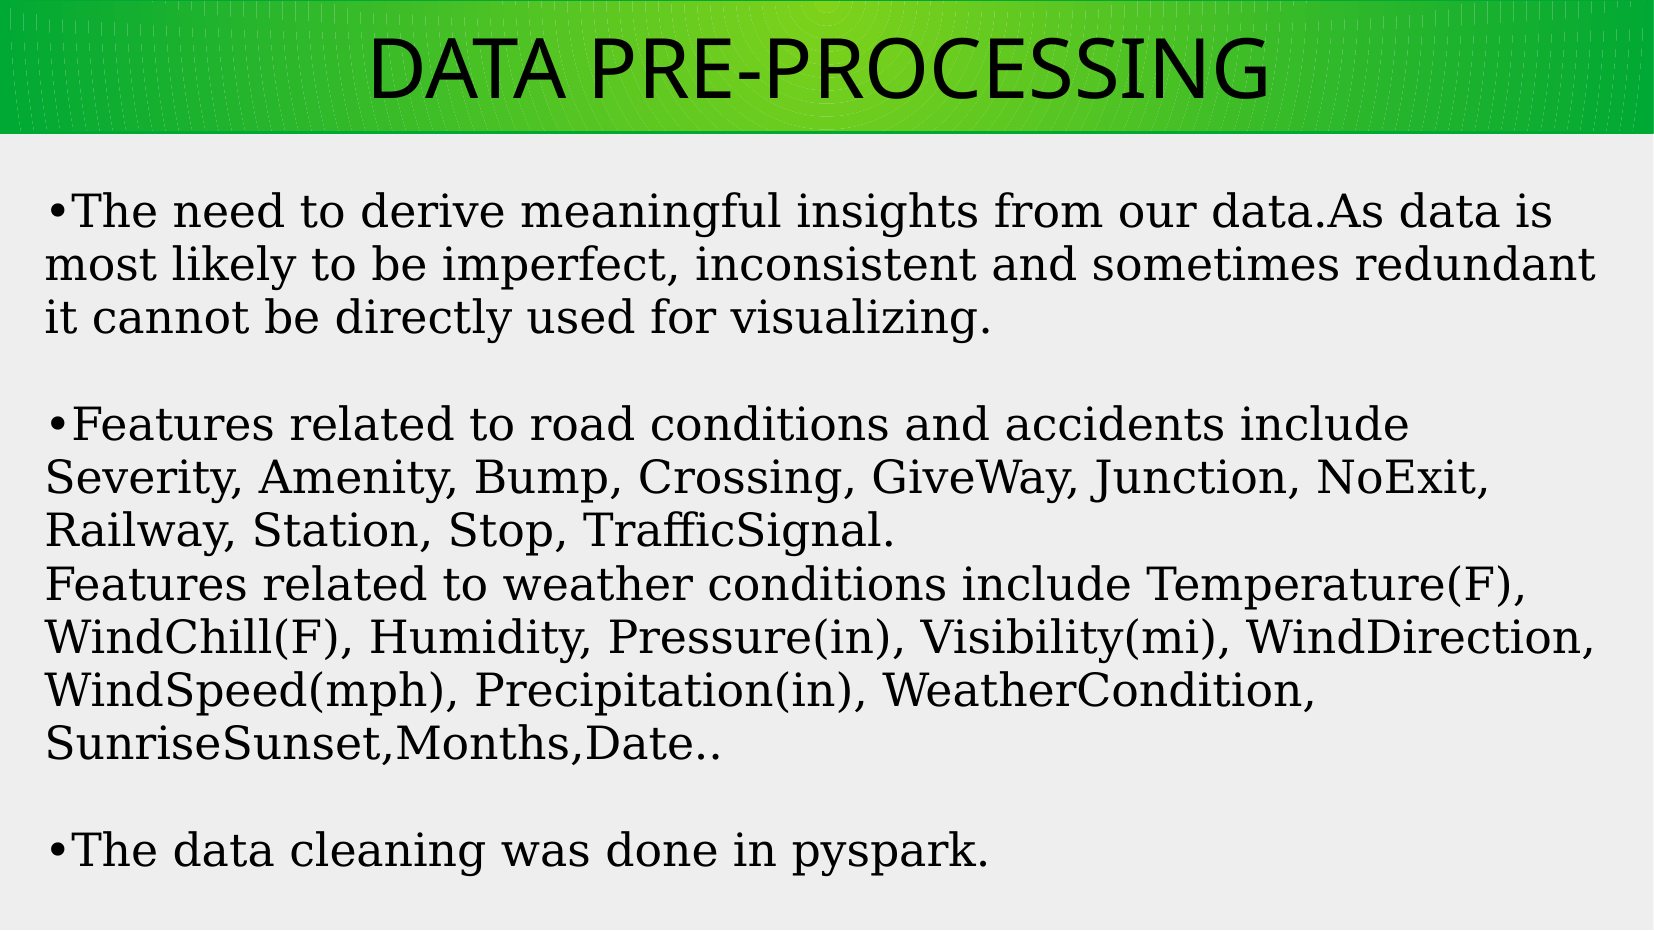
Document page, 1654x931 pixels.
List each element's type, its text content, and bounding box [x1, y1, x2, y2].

title DATA PRE-PROCESSING [73, 0, 1565, 150]
text_box •The need to derive meaningful insights from our data.As data is most likely to be imperfect, inconsistent and sometimes redundant it cannot be directly used for visualizing. •Features related to road conditions and accidents include Severity, Amenity, Bump, Crossing, GiveWay, Junction, NoExit, Railway, Station, Stop, TrafficSignal. Features related to weather conditions include Temperature(F), WindChill(F), Humidity, Pressure(in), Visibility(mi), WindDirection, WindSpeed(mph), Precipitation(in), WeatherCondition, SunriseSunset,Months,Date.. •The data cleaning was done in pyspark. [29, 177, 1625, 931]
